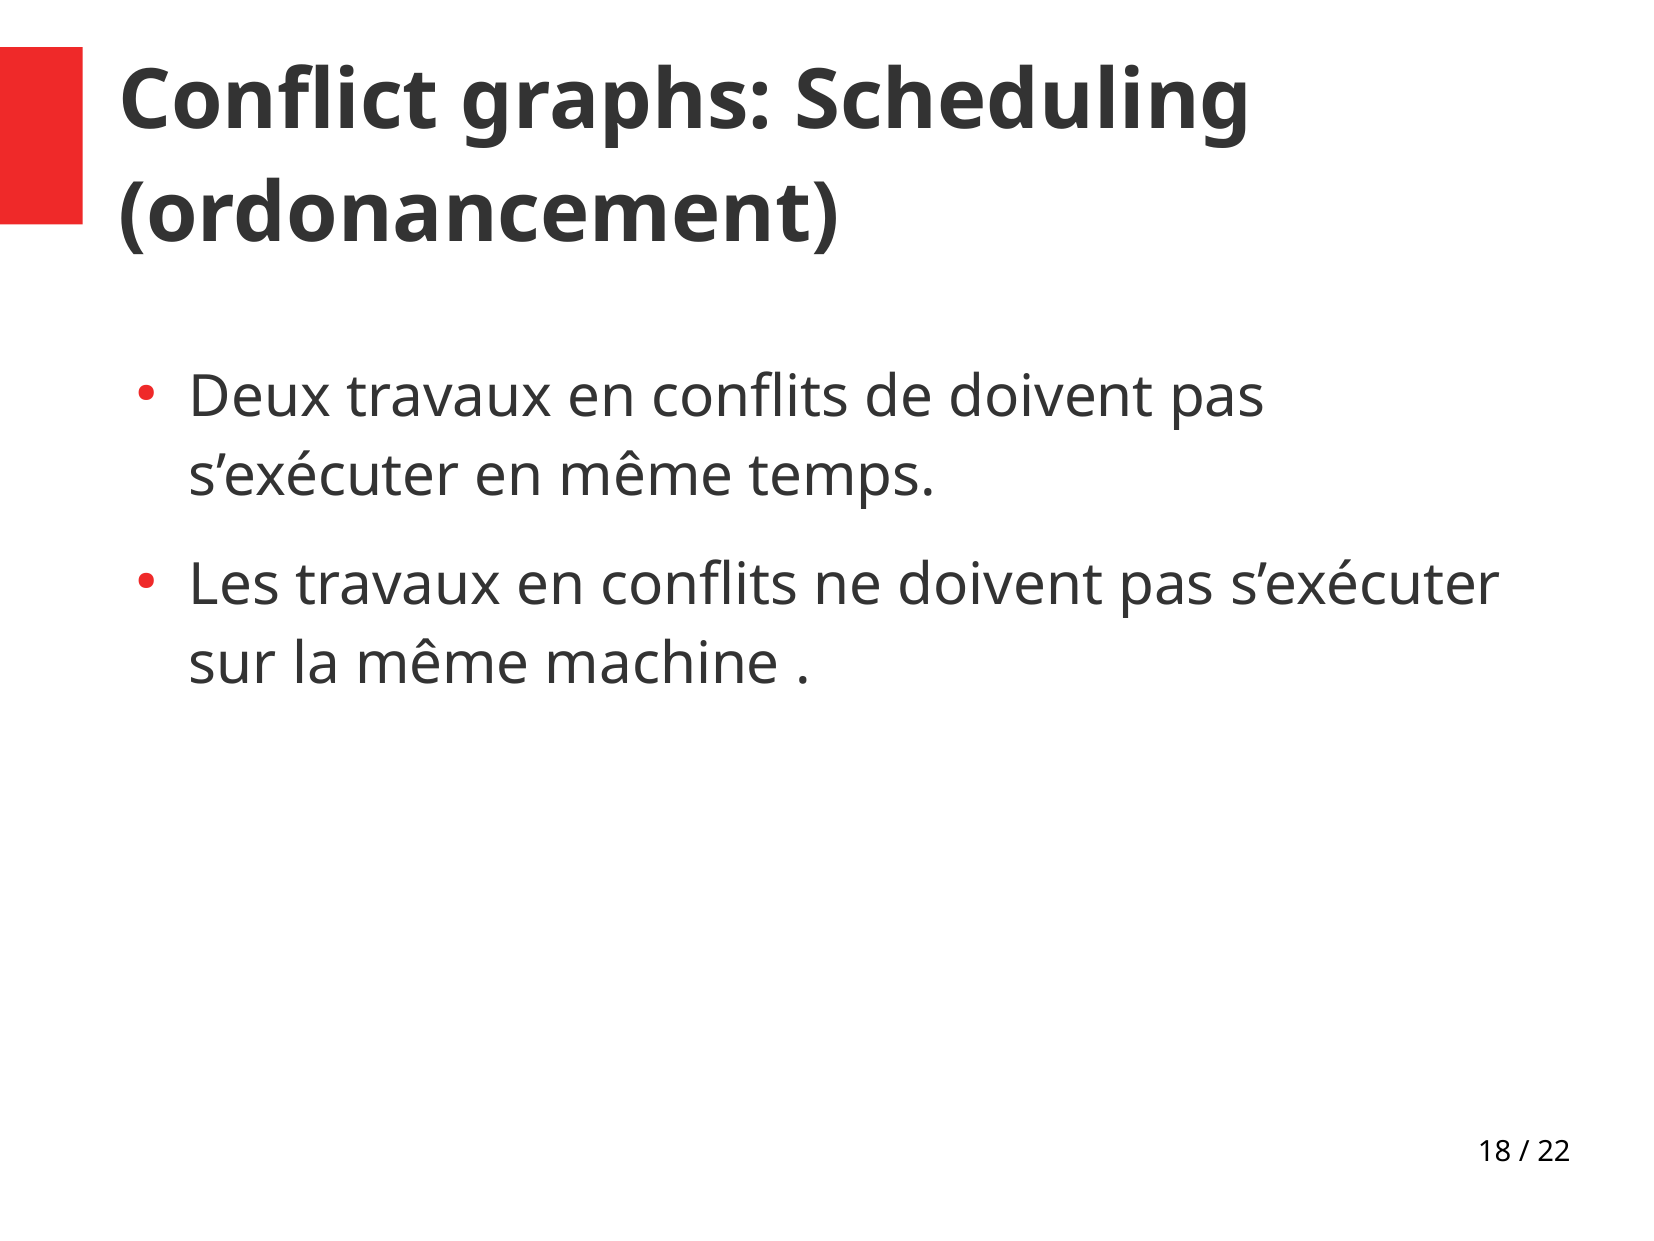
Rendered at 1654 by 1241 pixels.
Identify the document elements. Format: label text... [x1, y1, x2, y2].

title Conflict graphs: Scheduling (ordonancement) [118, 49, 1571, 257]
list Deux travaux en conflits de doivent pas s’exécuter en même temps. Les travaux en conflits ne doivent pas s’exécuter sur la même machine . [118, 354, 1536, 1074]
